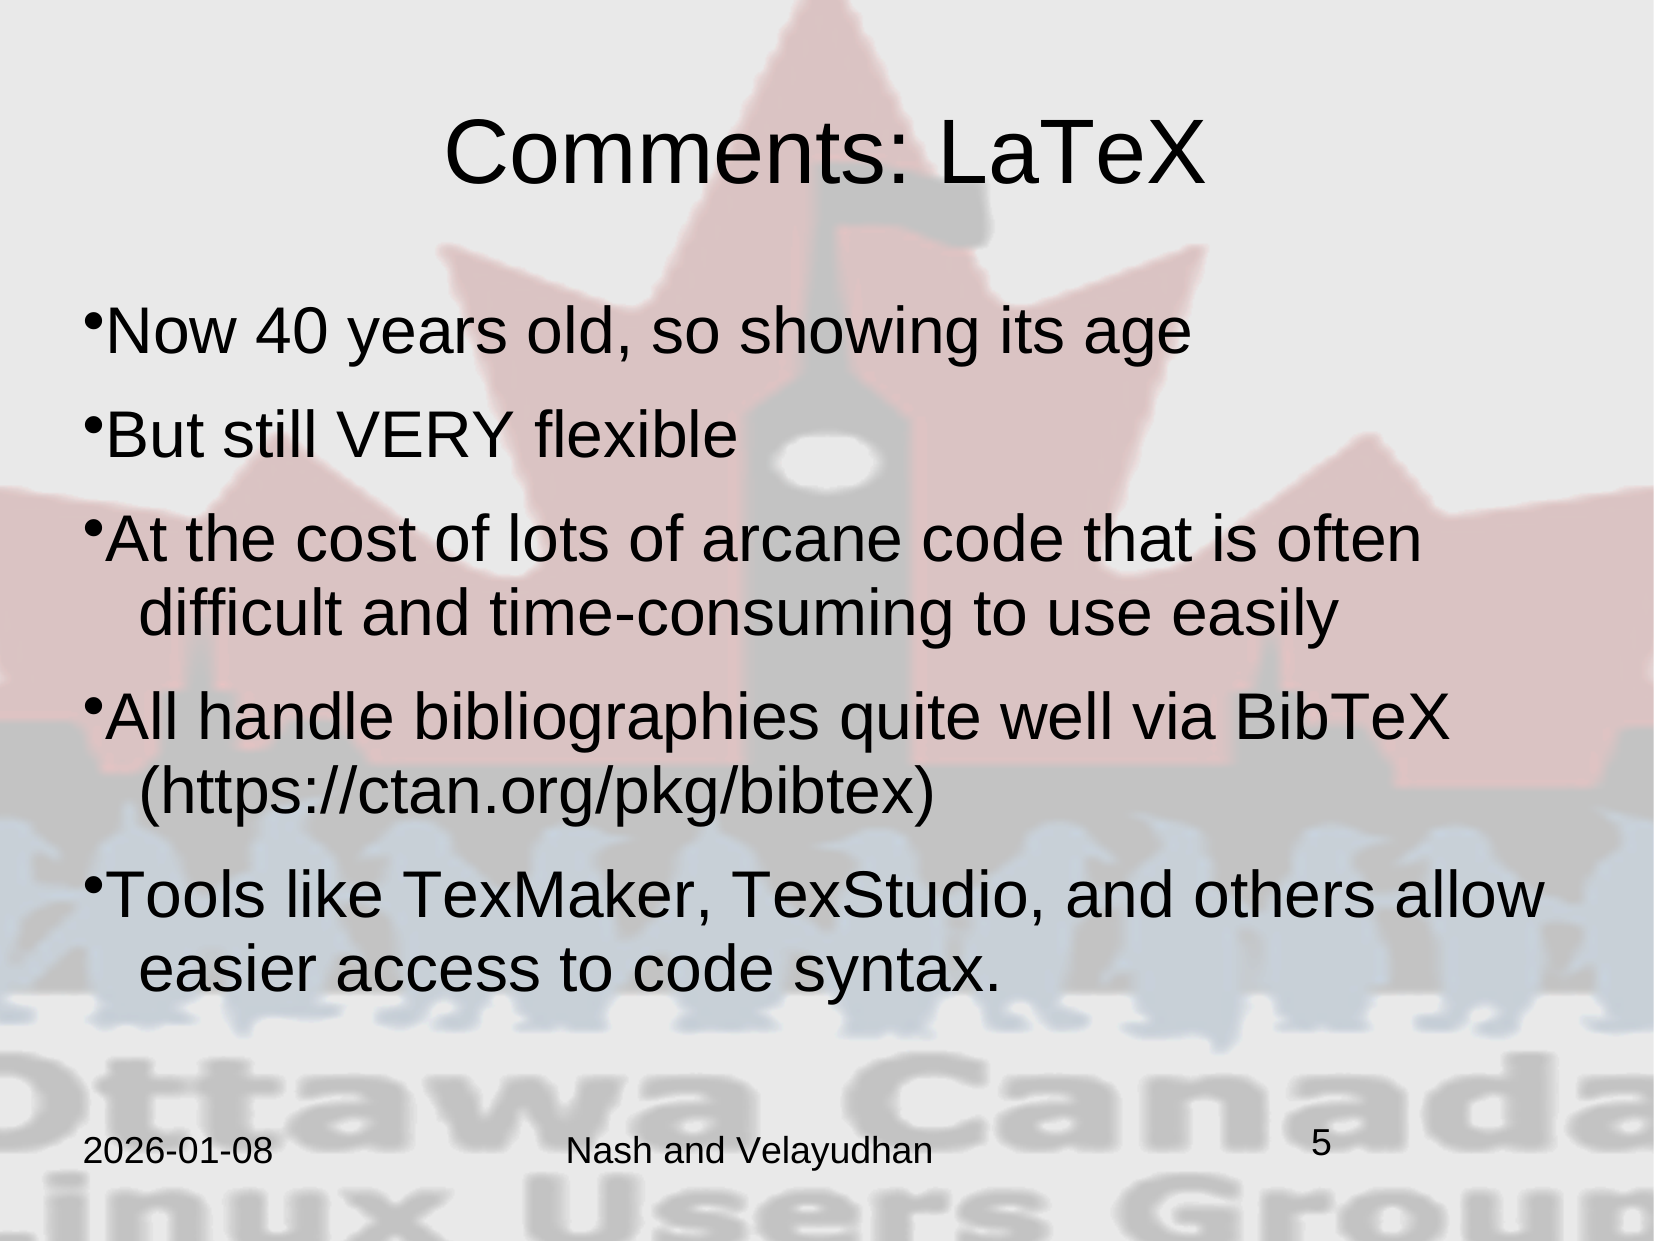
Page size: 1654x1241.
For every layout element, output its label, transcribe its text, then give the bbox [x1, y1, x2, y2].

picture [0, 0, 1654, 1241]
title Comments: LaTeX [82, 49, 1570, 256]
list Now 40 years old, so showing its age But still VERY flexible At the cost of lots of arcane code that is often difficult and time-consuming to use easily All handle bibliographies quite well via BibTeX (https://ctan.org/pkg/bibtex) Tools like TexMaker, TexStudio, and others allow easier access to code syntax. [82, 290, 1570, 1009]
